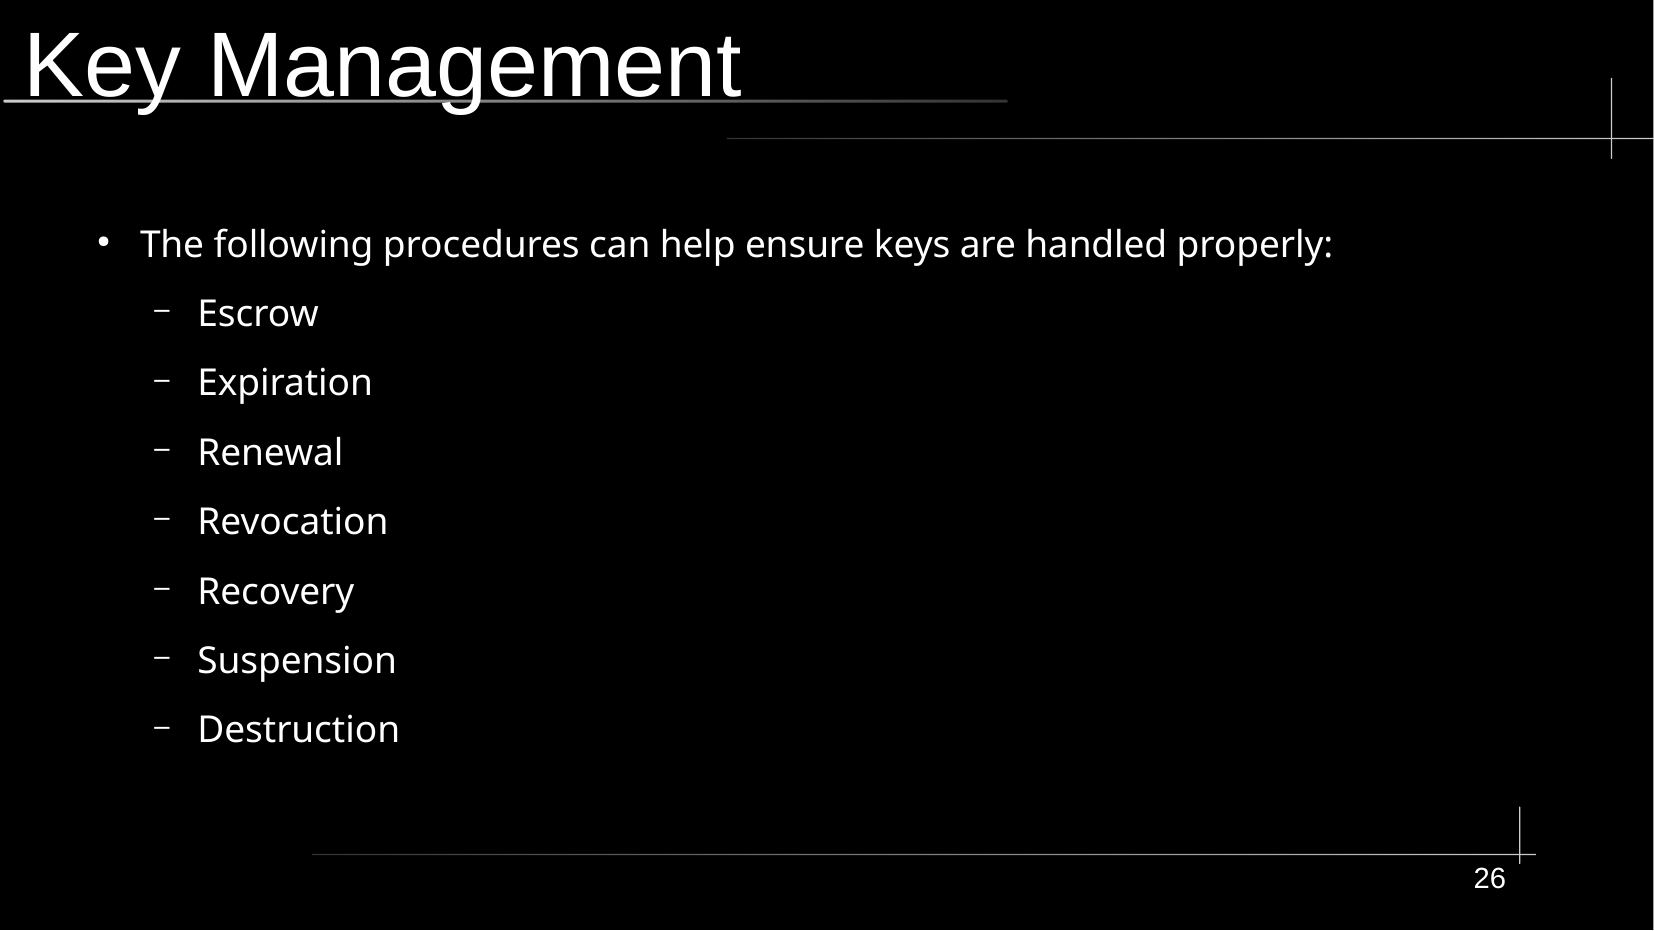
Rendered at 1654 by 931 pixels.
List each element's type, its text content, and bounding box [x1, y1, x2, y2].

list The following procedures can help ensure keys are handled properly: Escrow Expiration Renewal Revocation Recovery Suspension Destruction [82, 217, 1571, 758]
title Key Management [23, 11, 1589, 119]
